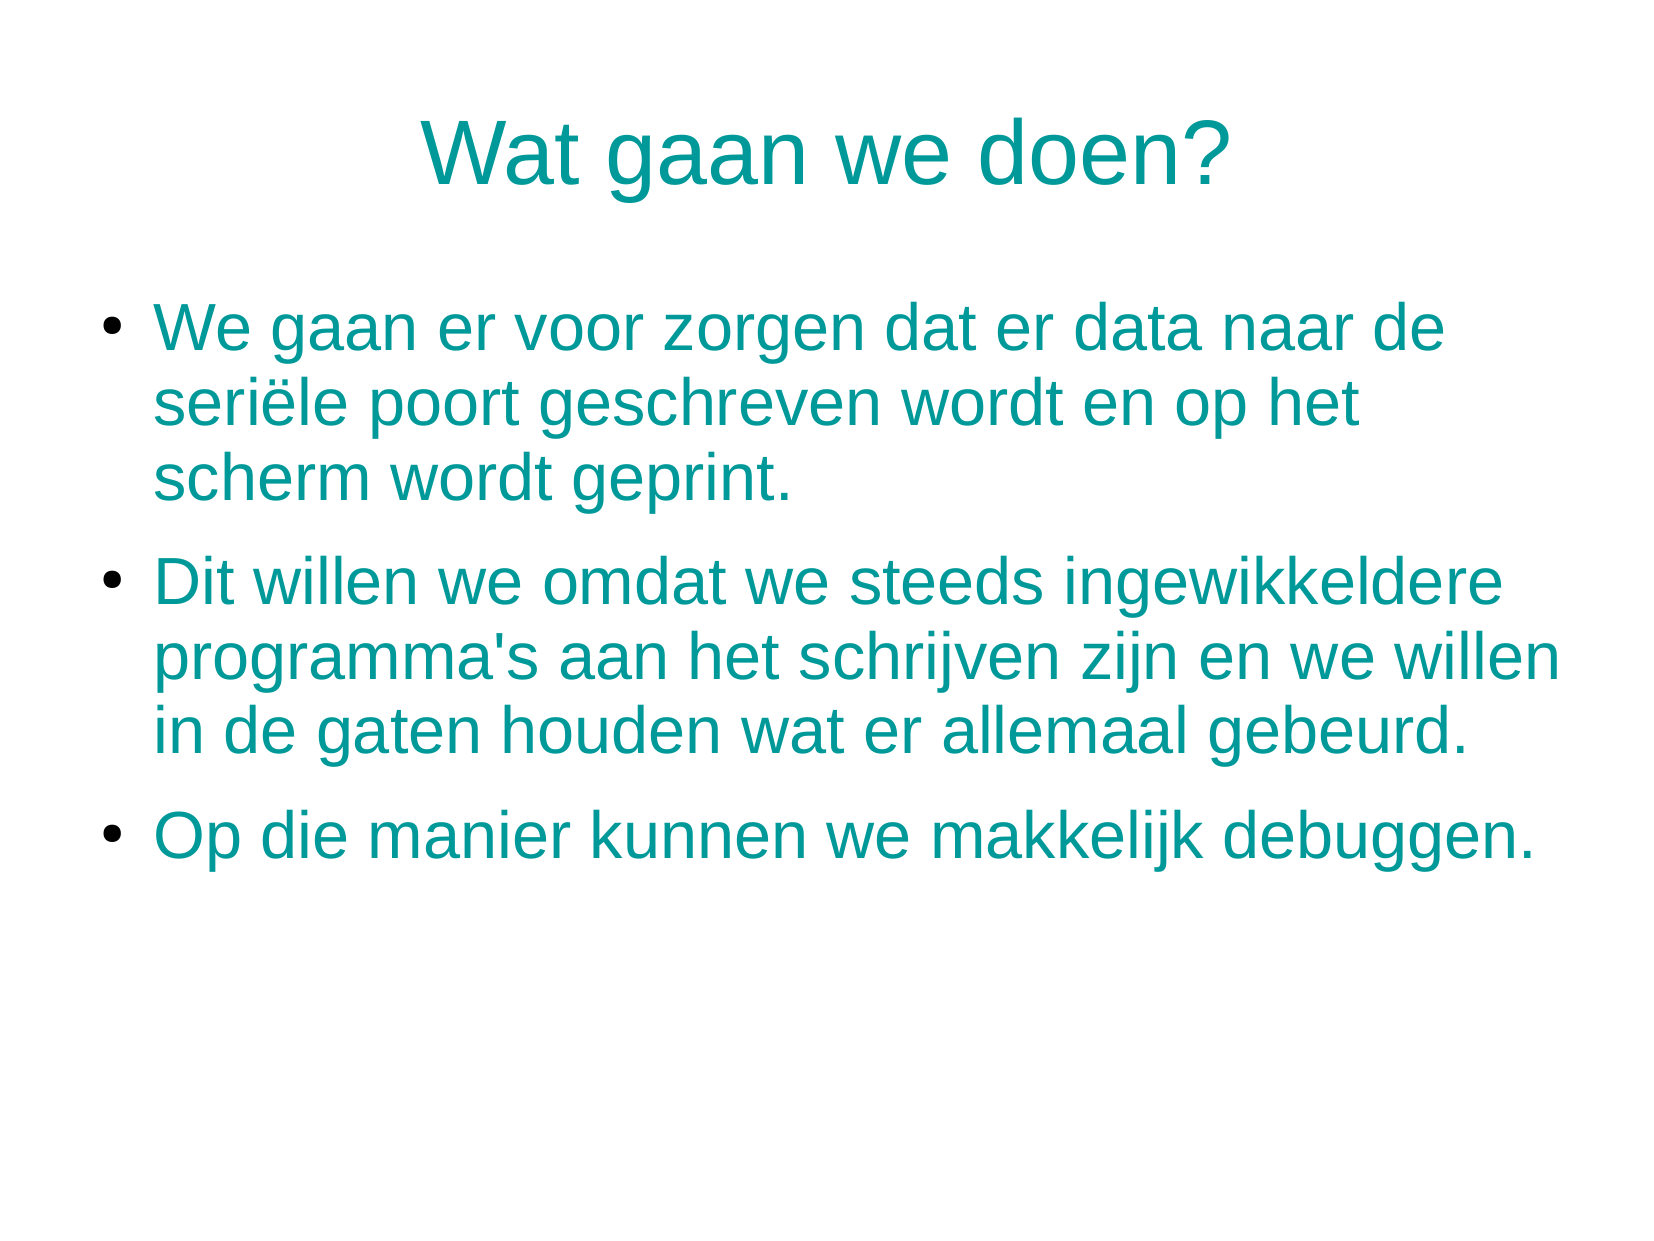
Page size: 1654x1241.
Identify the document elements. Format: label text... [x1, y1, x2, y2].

title Wat gaan we doen? [82, 49, 1571, 257]
list We gaan er voor zorgen dat er data naar de seriële poort geschreven wordt en op het scherm wordt geprint. Dit willen we omdat we steeds ingewikkeldere programma's aan het schrijven zijn en we willen in de gaten houden wat er allemaal gebeurd. Op die manier kunnen we makkelijk debuggen. [82, 290, 1571, 1010]
